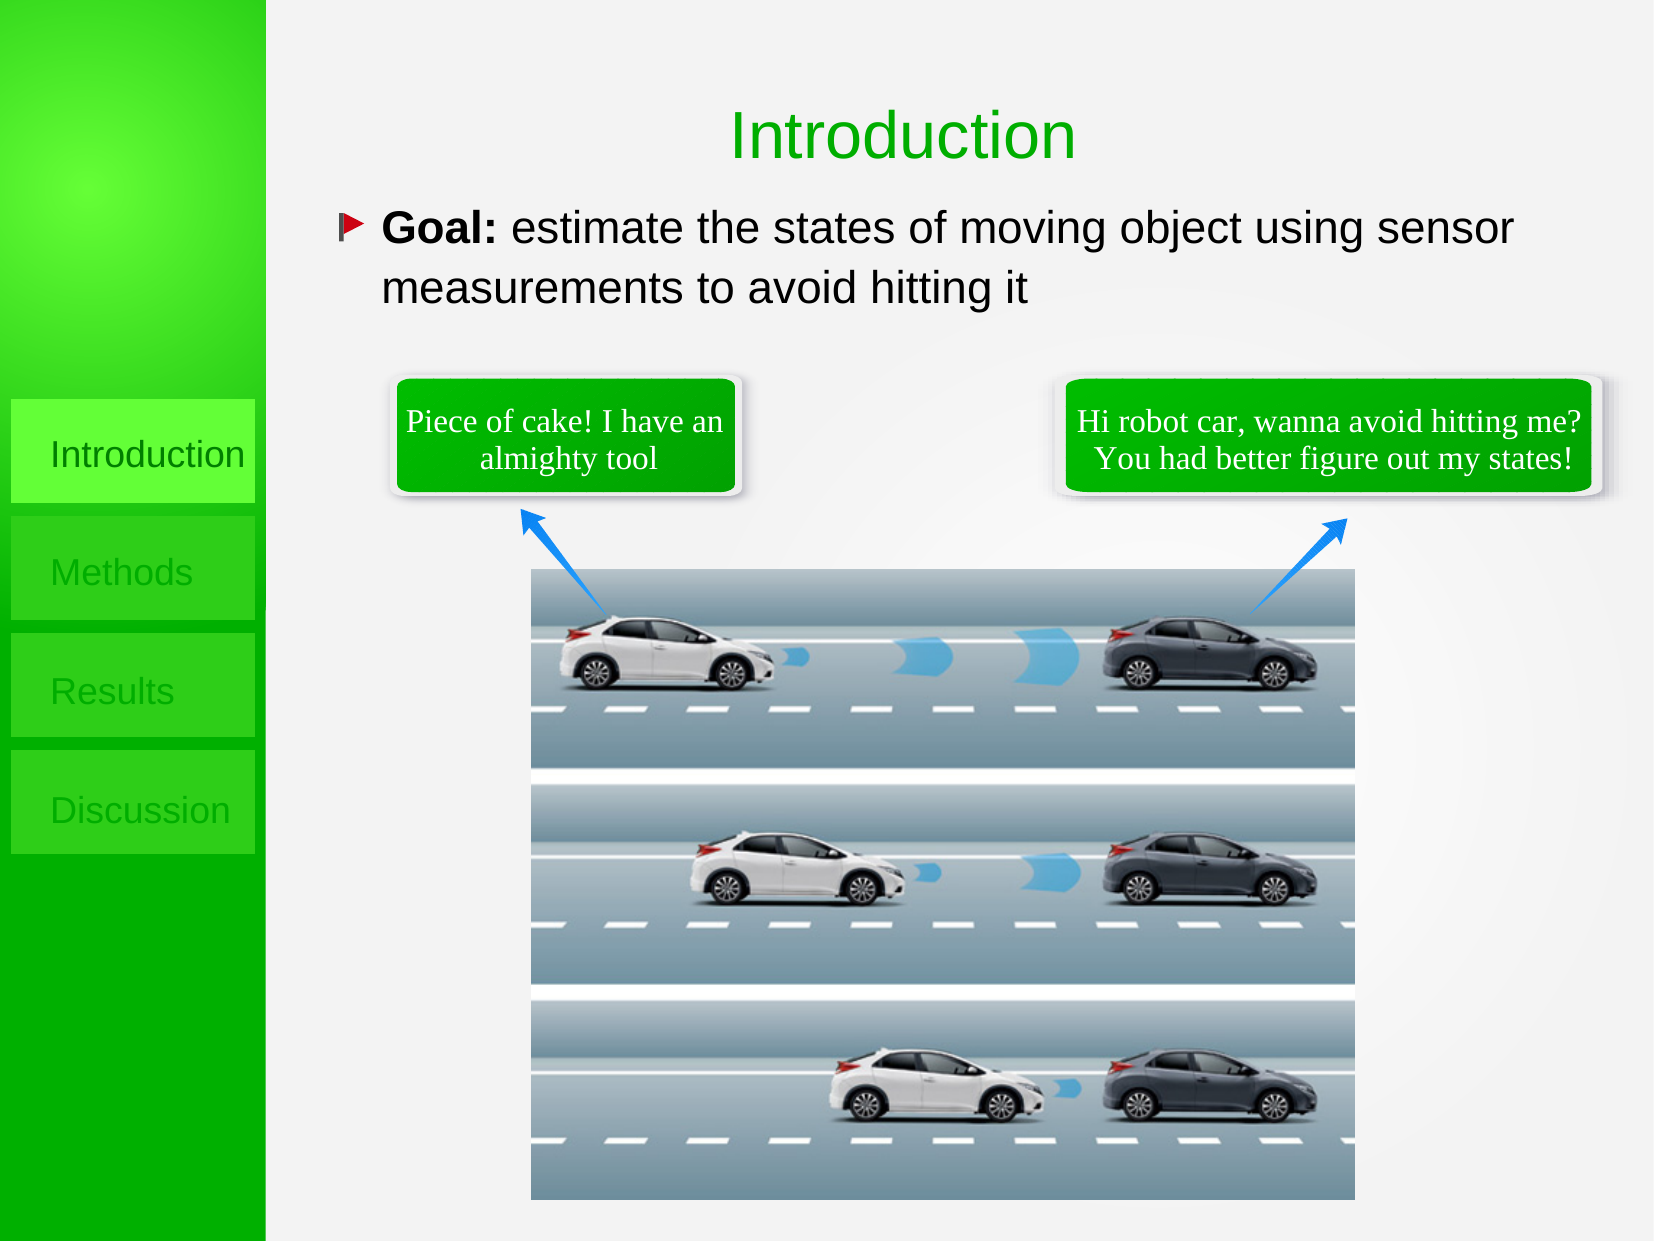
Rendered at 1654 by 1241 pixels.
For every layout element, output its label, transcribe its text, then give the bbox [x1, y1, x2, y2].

picture [375, 364, 1654, 1200]
text_box Results [35, 663, 265, 720]
text_box Discussion [35, 781, 292, 839]
text_box Introduction [35, 425, 319, 483]
text_box Methods [35, 544, 252, 602]
title Introduction [159, 31, 1648, 239]
picture [338, 212, 365, 243]
subtitle Goal: estimate the states of moving object using sensor measurements to avoid hitting it [381, 193, 1546, 314]
